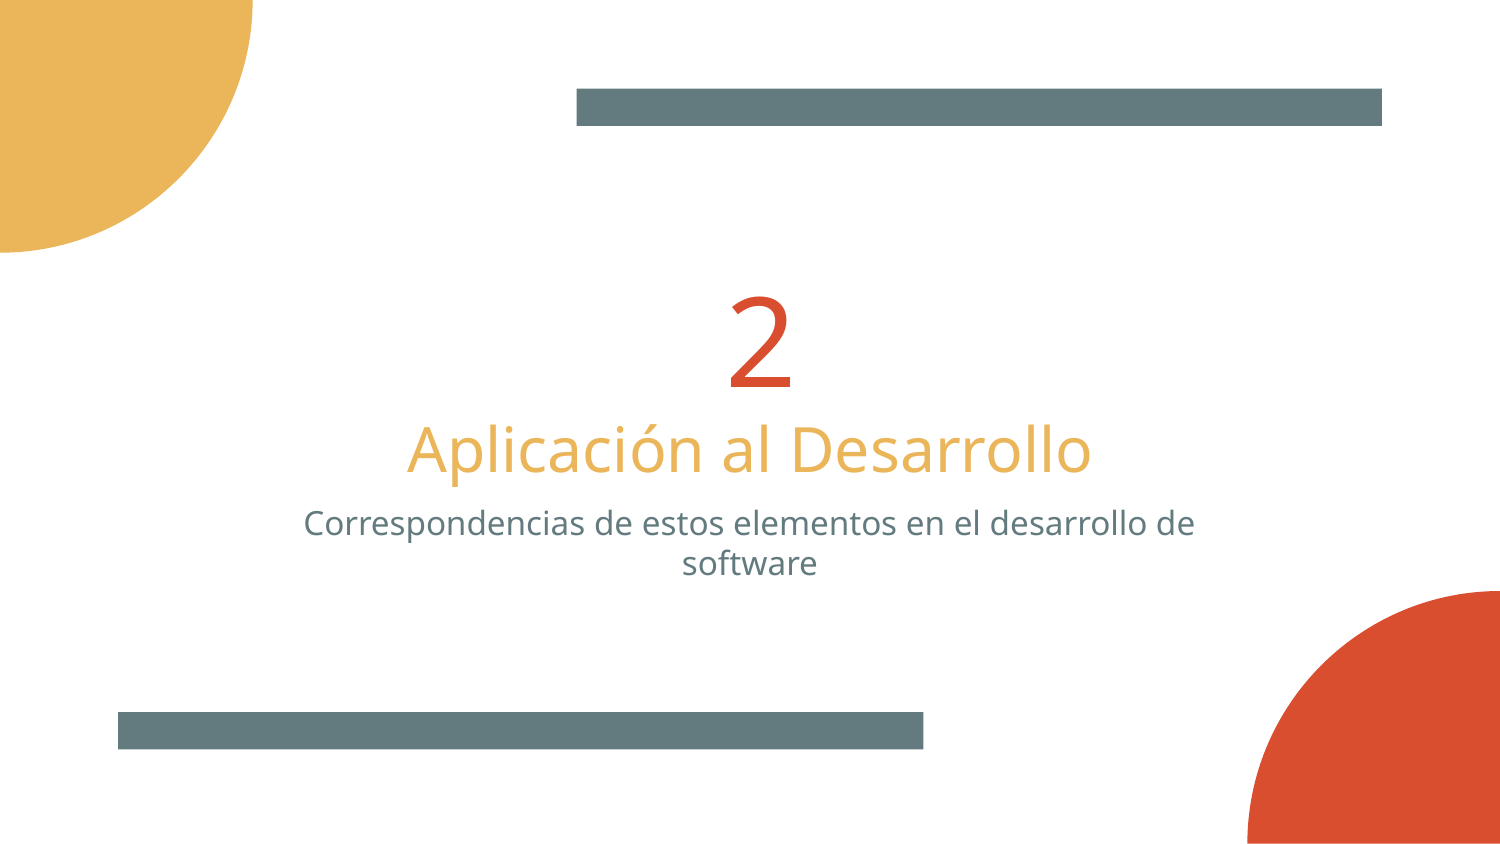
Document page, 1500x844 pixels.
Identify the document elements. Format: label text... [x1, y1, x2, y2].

title Aplicación al Desarrollo [384, 394, 1116, 487]
title 2 [620, 268, 902, 394]
subtitle Correspondencias de estos elementos en el desarrollo de software [272, 487, 1228, 563]
